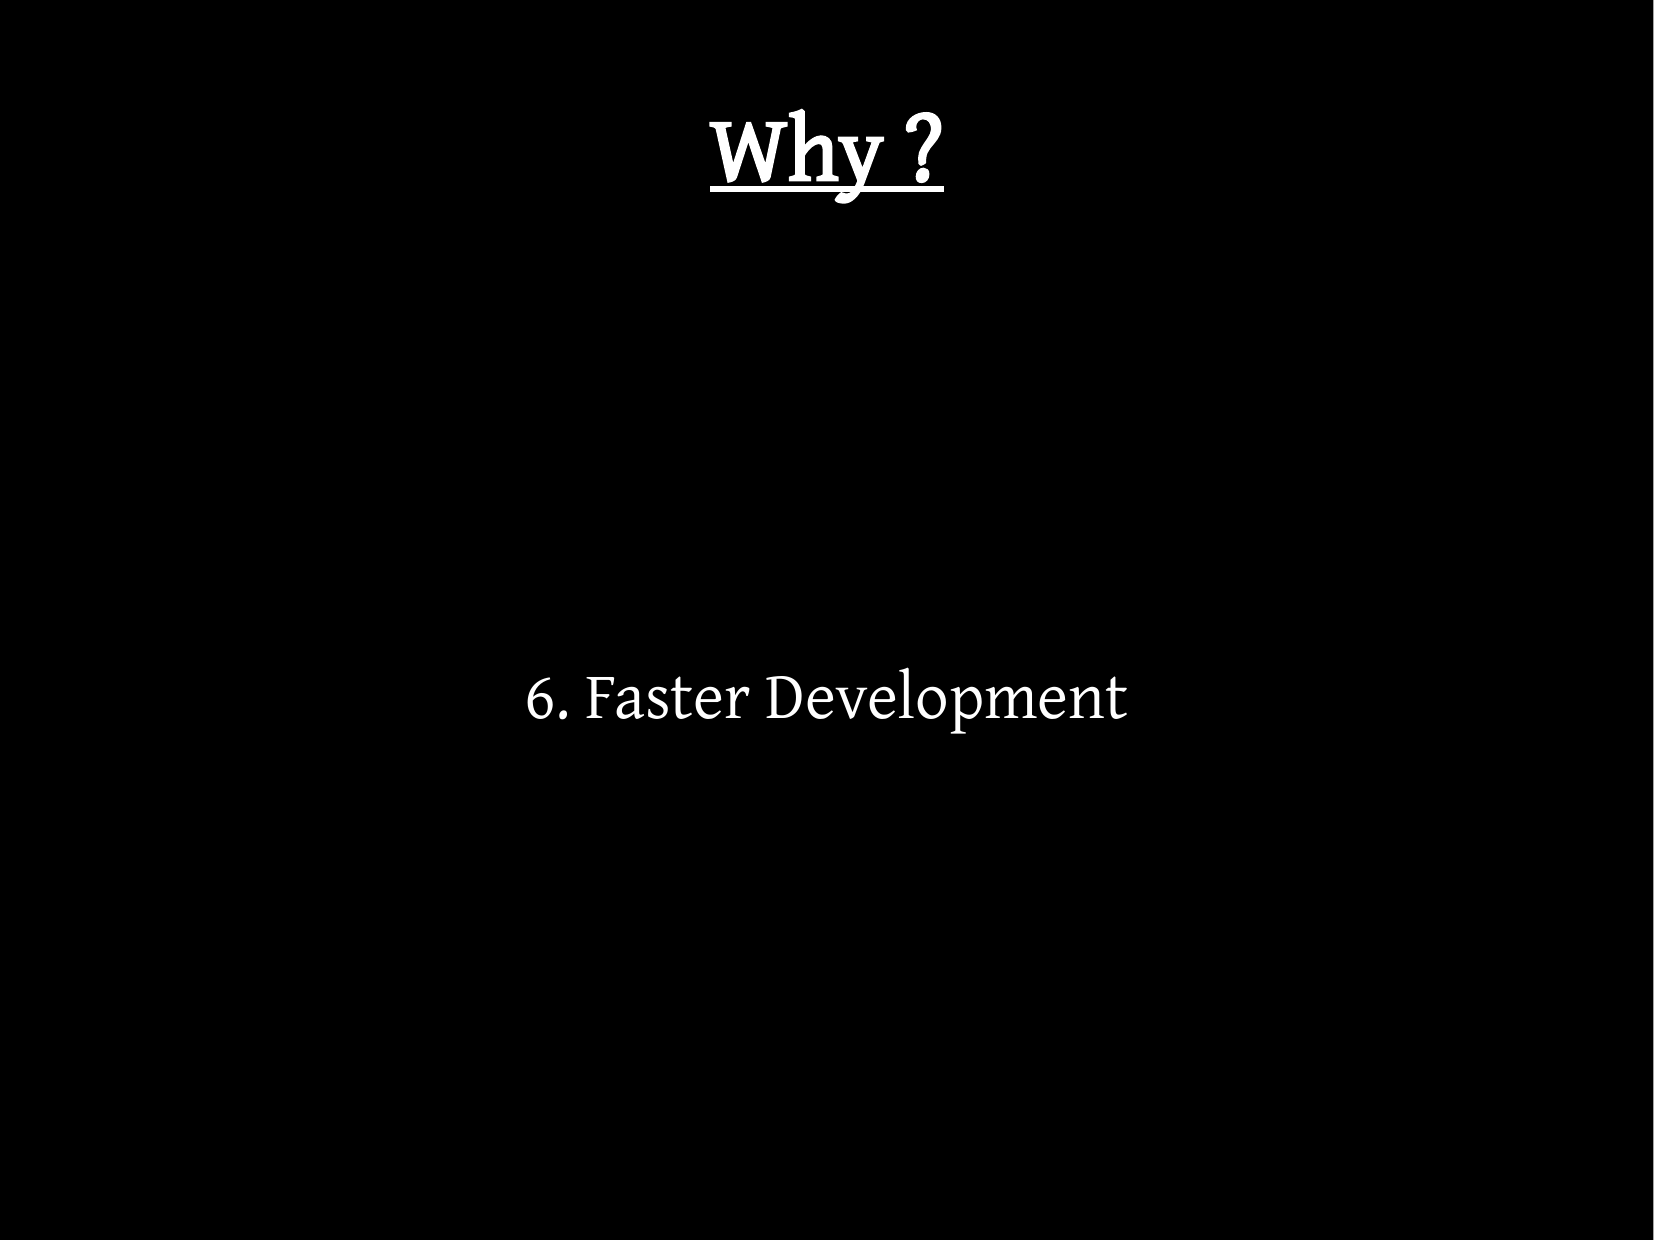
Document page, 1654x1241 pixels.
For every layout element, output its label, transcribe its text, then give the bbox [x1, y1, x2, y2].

subtitle 6. Faster Development [82, 290, 1571, 1109]
title Why ? [82, 49, 1571, 257]
